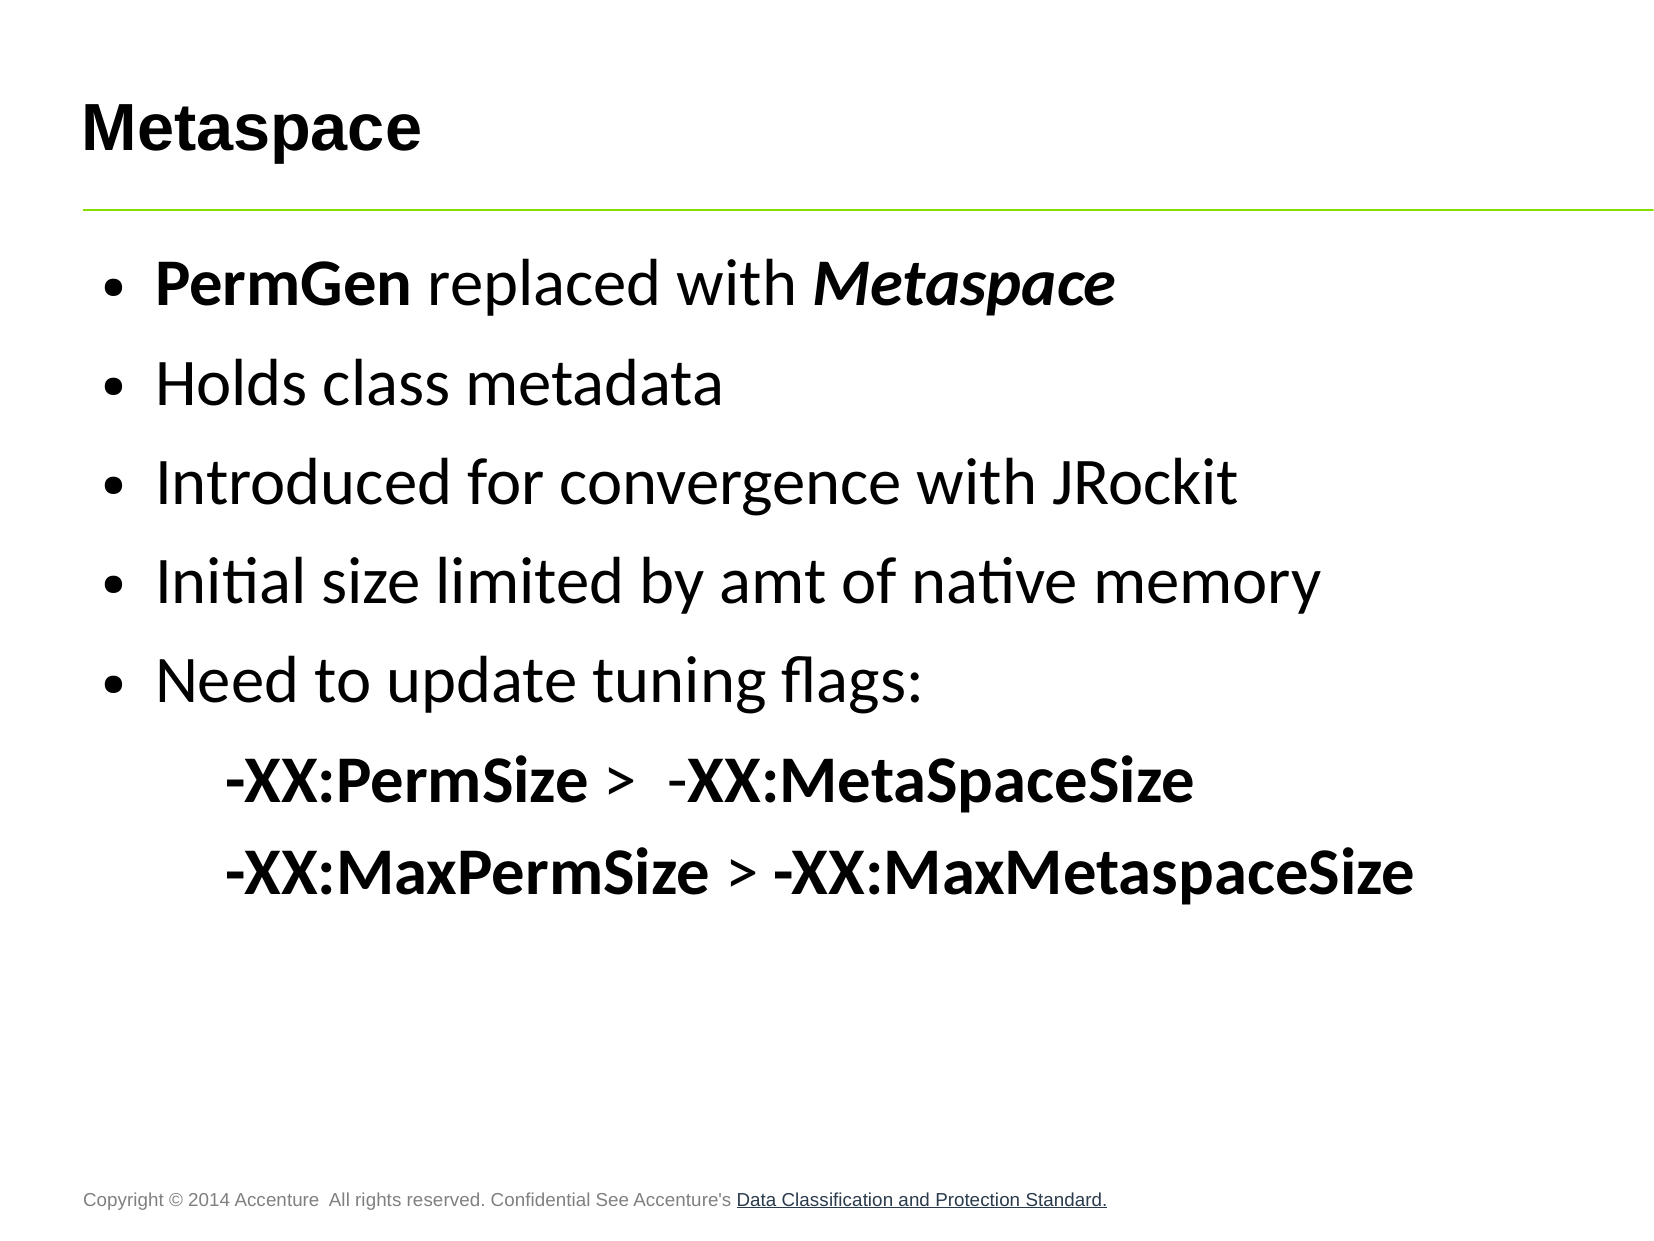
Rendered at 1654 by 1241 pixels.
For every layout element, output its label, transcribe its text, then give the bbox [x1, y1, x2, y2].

list PermGen replaced with Metaspace Holds class metadata Introduced for convergence with JRockit Initial size limited by amt of native memory Need to update tuning flags: -XX:PermSize > -XX:MetaSpaceSize -XX:MaxPermSize > -XX:MaxMetaspaceSize [84, 255, 1573, 1166]
title Metaspace [81, 56, 1654, 199]
